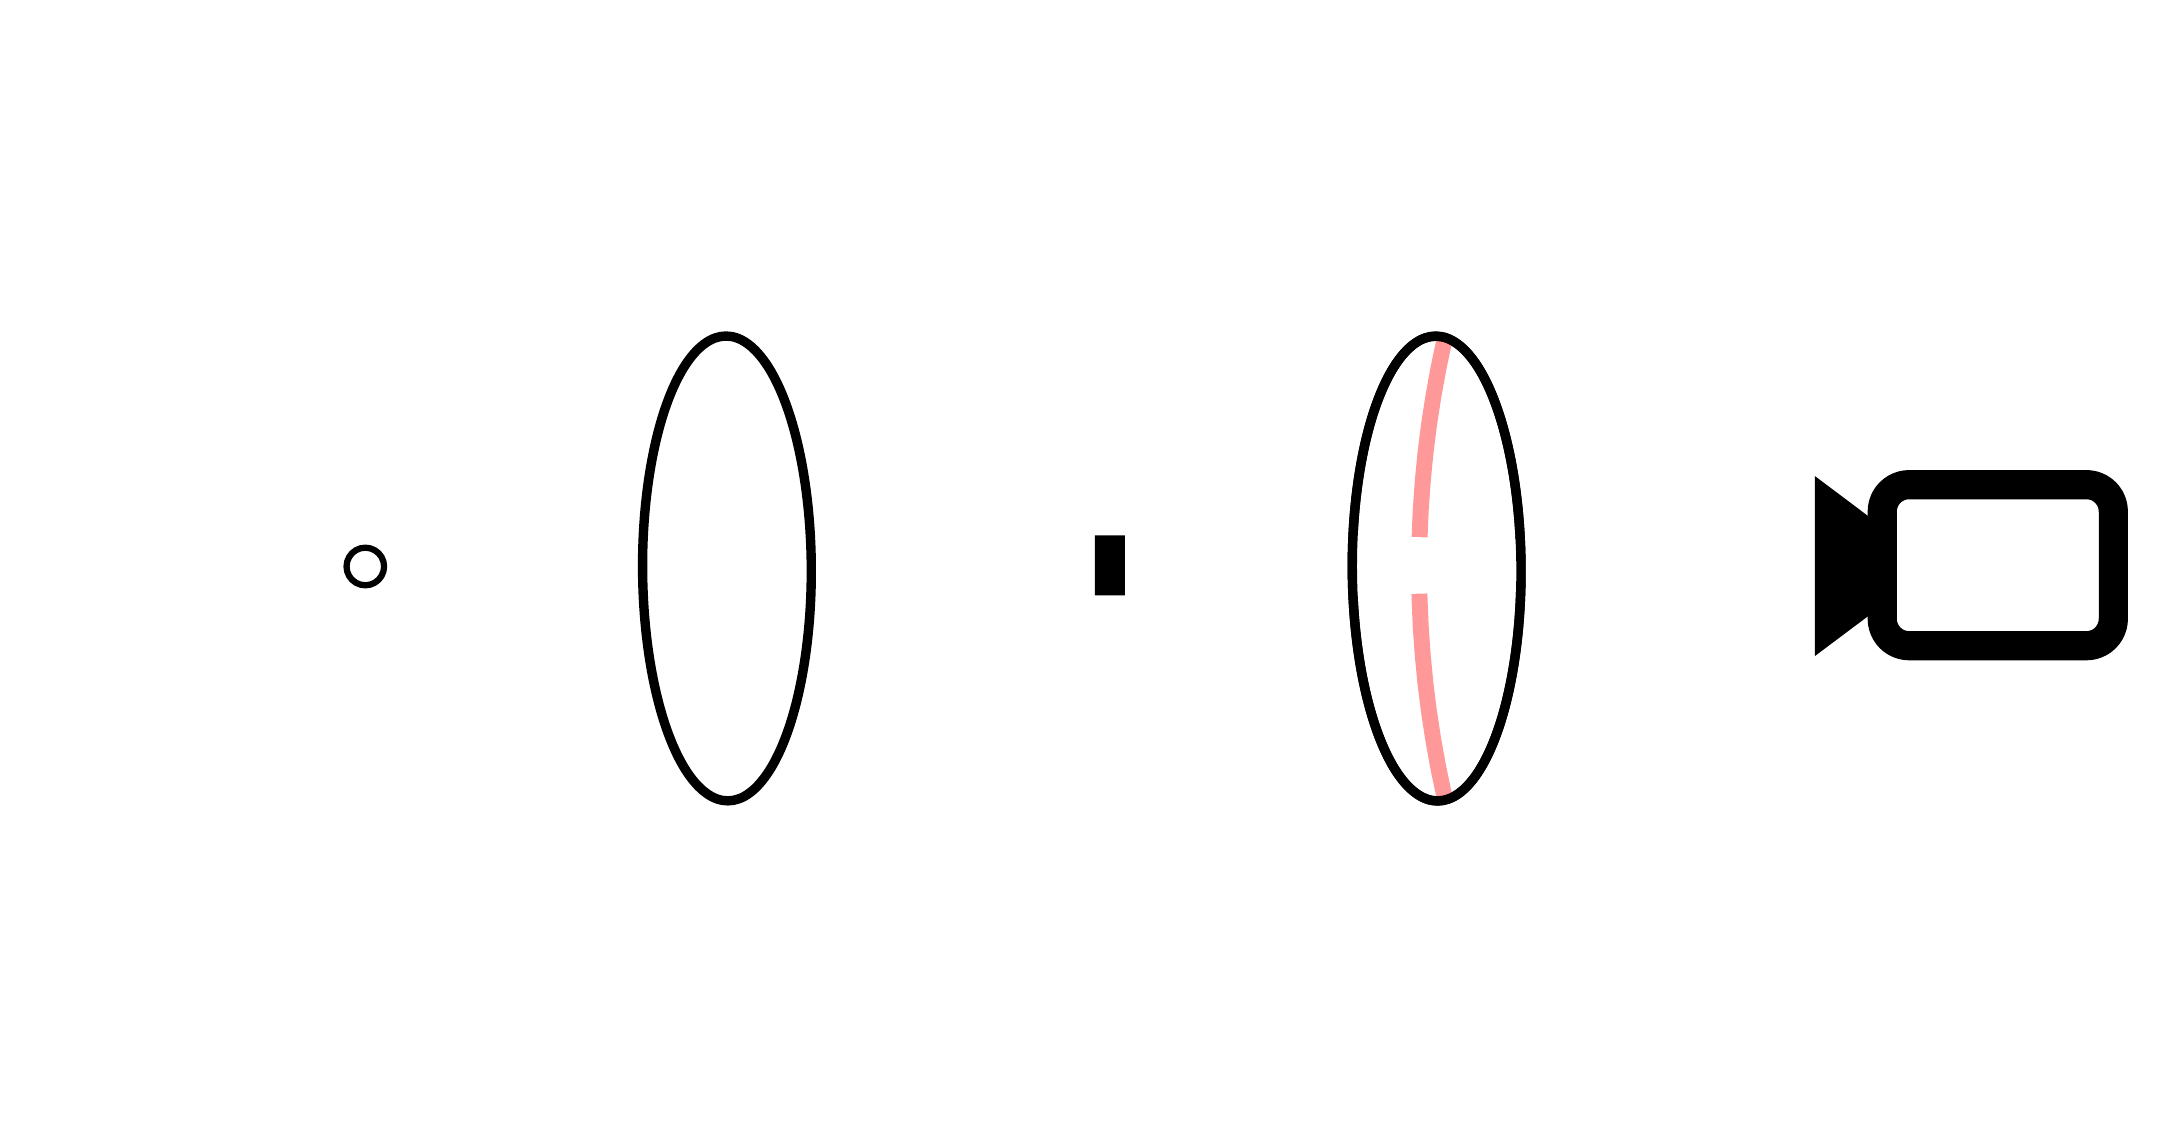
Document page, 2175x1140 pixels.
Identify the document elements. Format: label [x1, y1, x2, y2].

text_box [1814, 476, 1875, 657]
text_box [1357, 341, 1516, 796]
text_box [1882, 484, 2114, 646]
text_box [642, 336, 812, 801]
text_box [1094, 535, 1125, 596]
